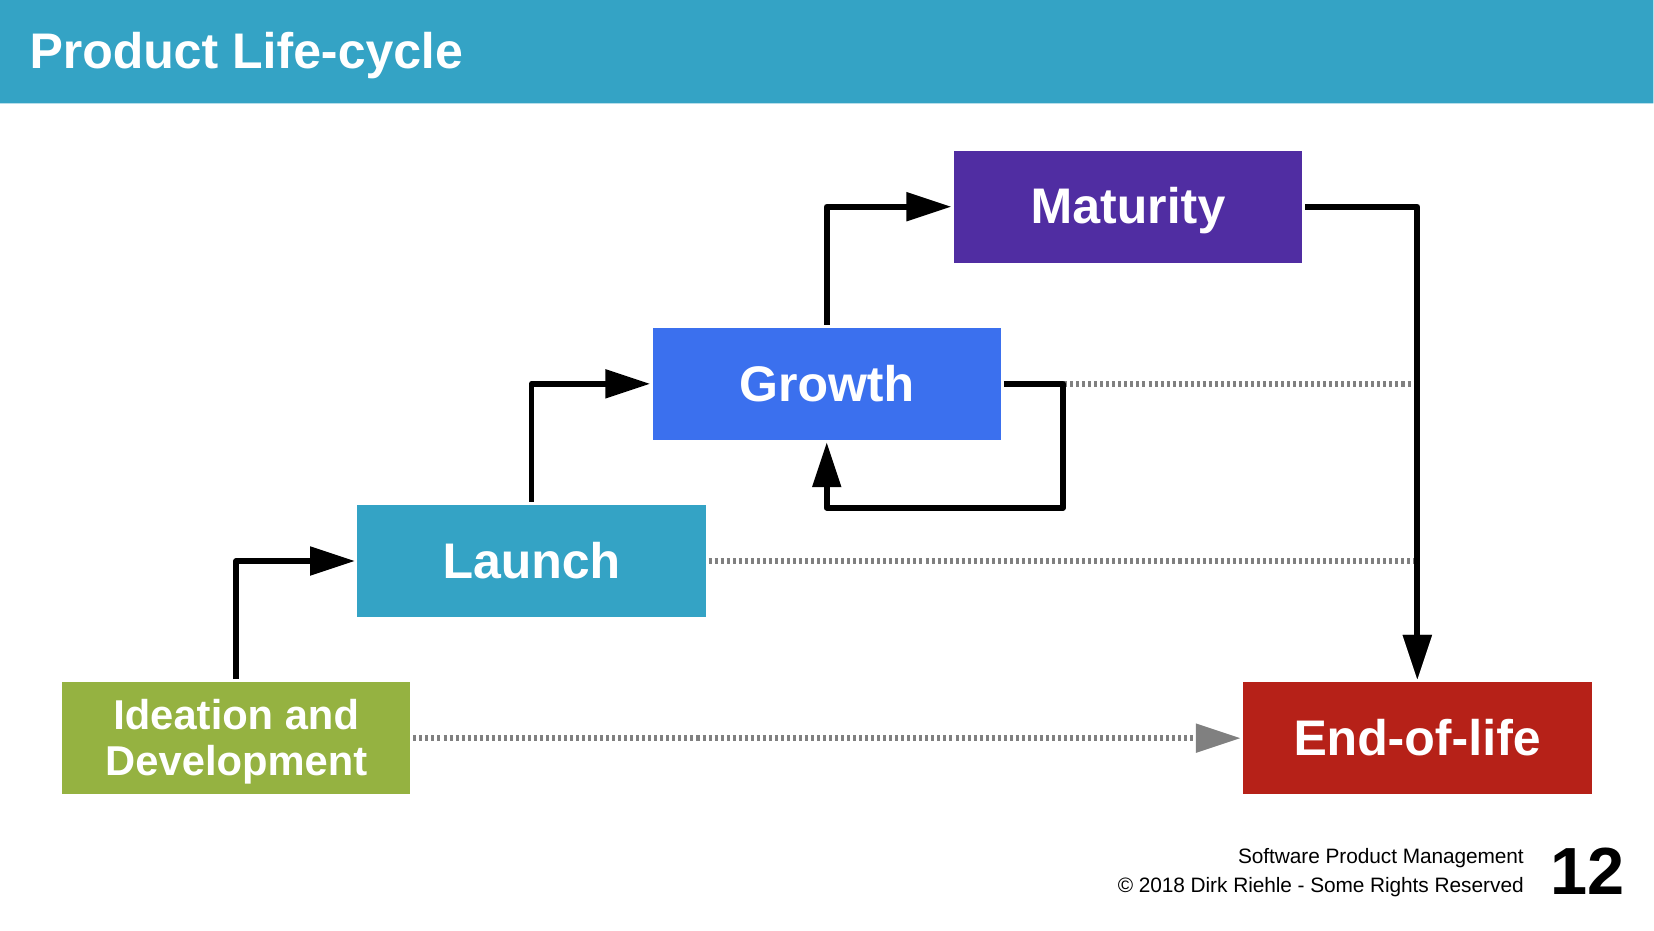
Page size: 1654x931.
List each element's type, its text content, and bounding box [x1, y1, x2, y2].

text_box End-of-life [1240, 679, 1595, 798]
text_box Maturity [950, 147, 1306, 266]
text_box Growth [649, 324, 1004, 443]
text_box Ideation and Development [59, 679, 414, 798]
text_box Launch [354, 501, 709, 621]
title Product Life-cycle [0, 0, 1654, 104]
